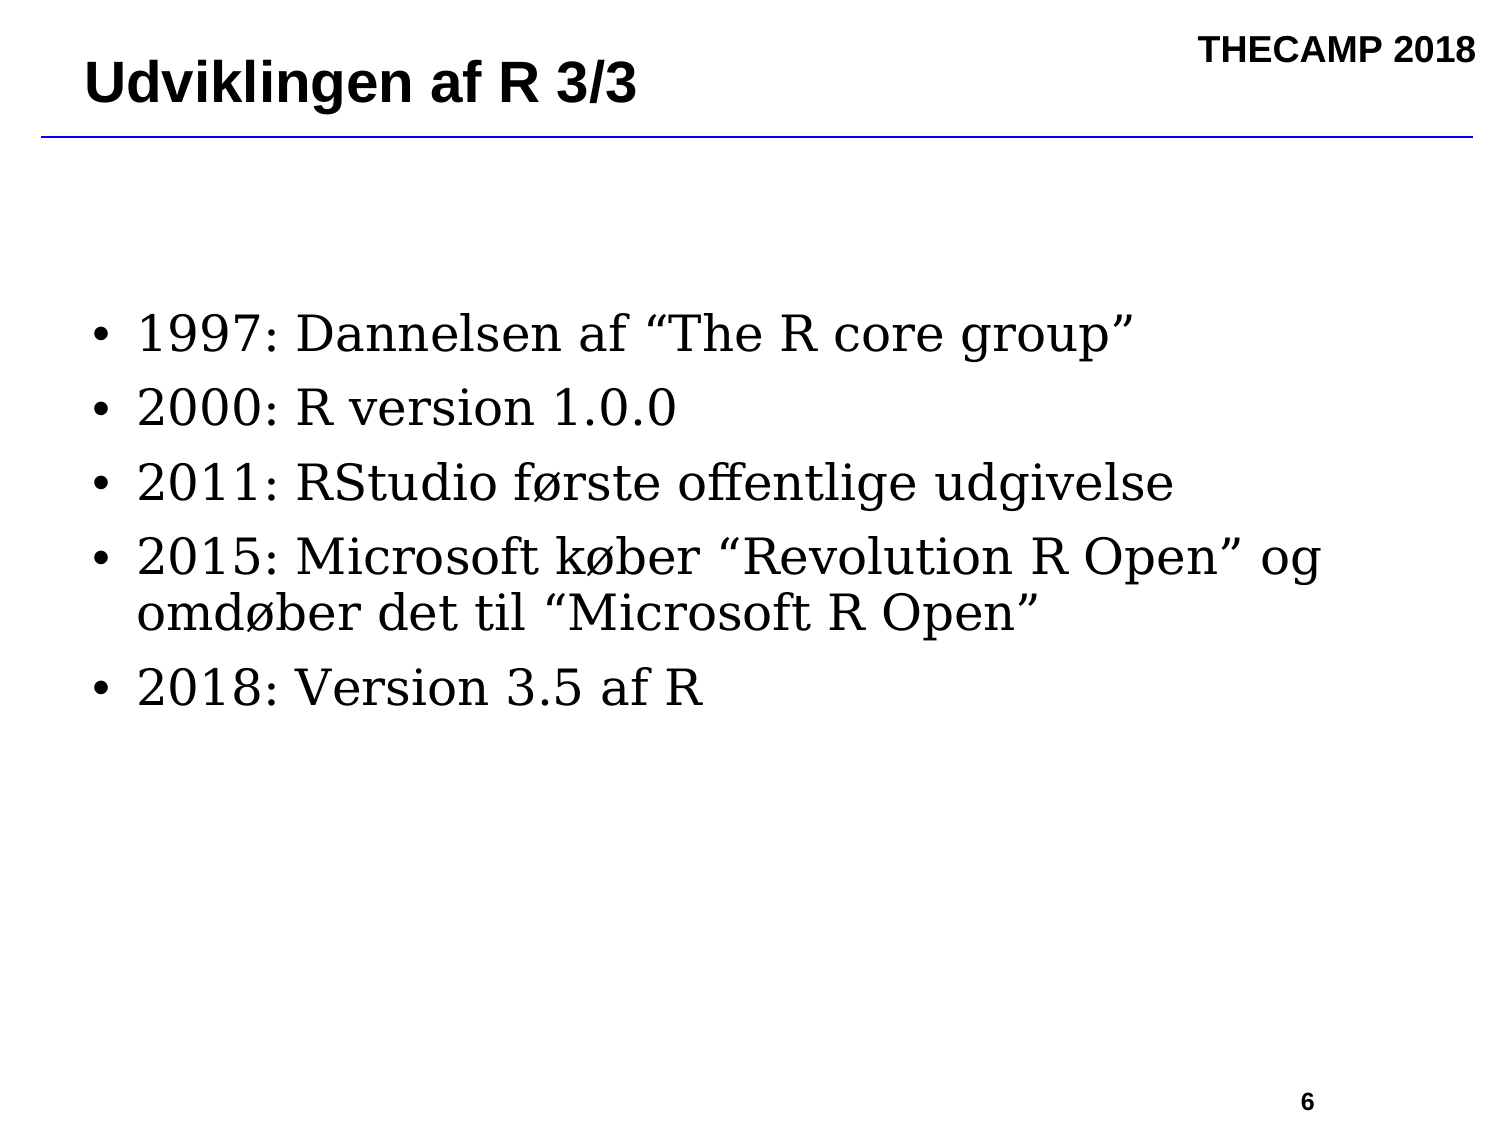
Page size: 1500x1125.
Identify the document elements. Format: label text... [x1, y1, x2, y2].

title Udviklingen af R 3/3 [76, 42, 1424, 135]
list 1997: Dannelsen af “The R core group” 2000: R version 1.0.0 2011: RStudio første offentlige udgivelse 2015: Microsoft køber “Revolution R Open” og omdøber det til “Microsoft R Open” 2018: Version 3.5 af R [78, 147, 1388, 940]
